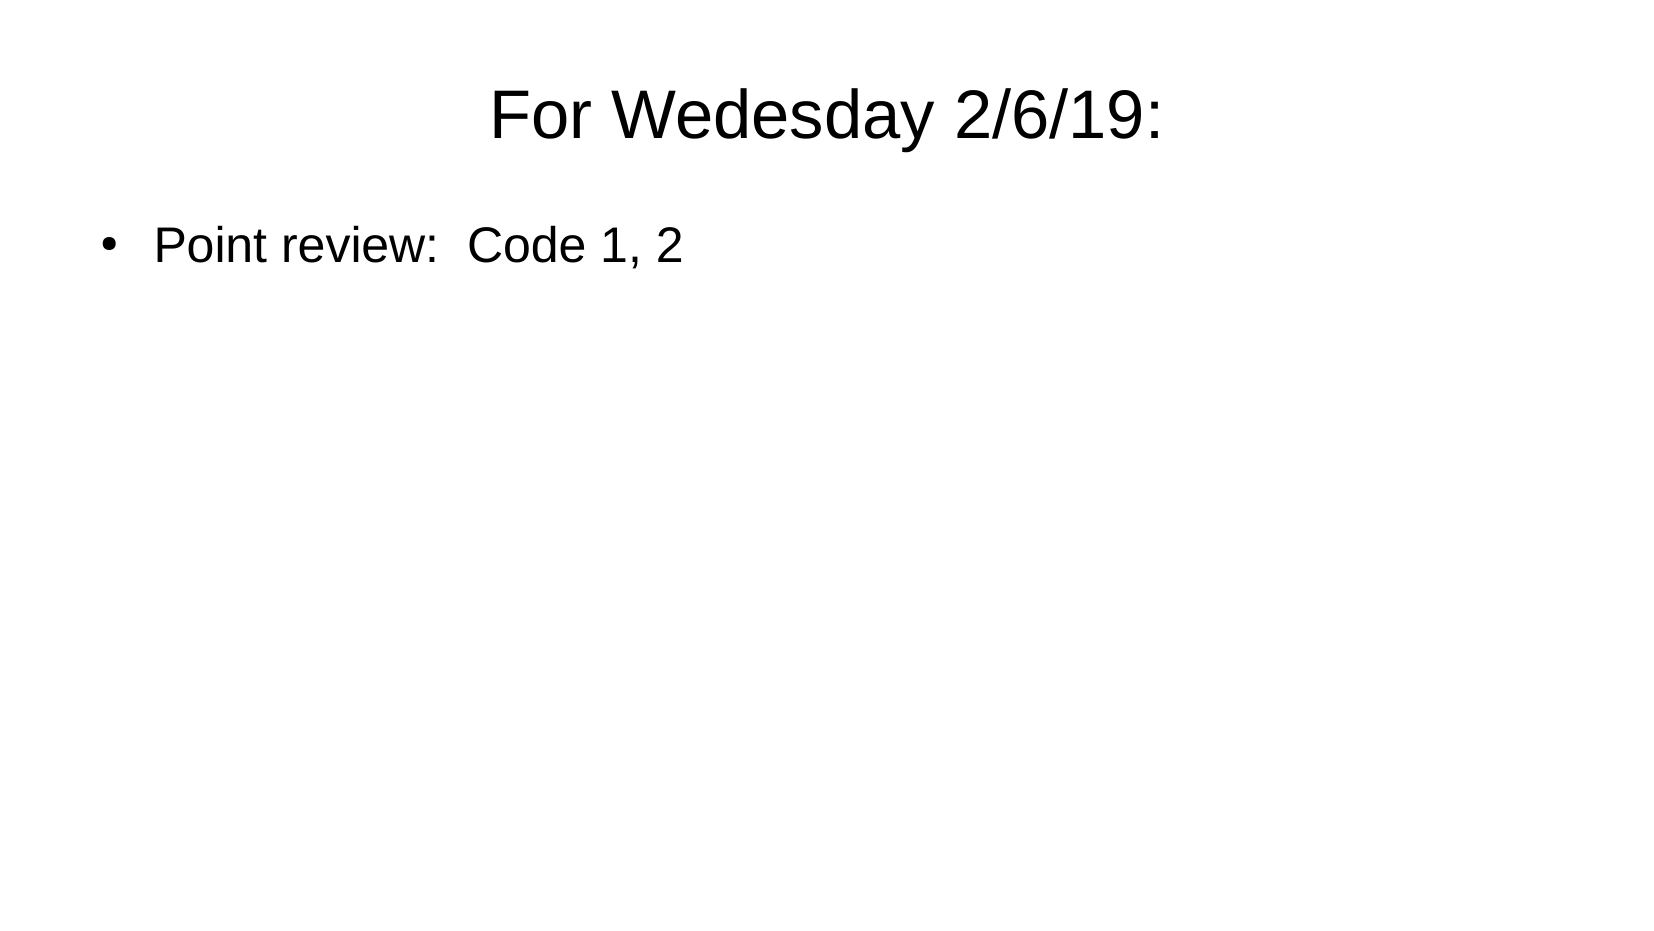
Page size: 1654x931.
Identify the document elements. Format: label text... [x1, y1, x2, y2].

list Point review: Code 1, 2 [82, 217, 1571, 758]
title For Wedesday 2/6/19: [82, 37, 1571, 193]
